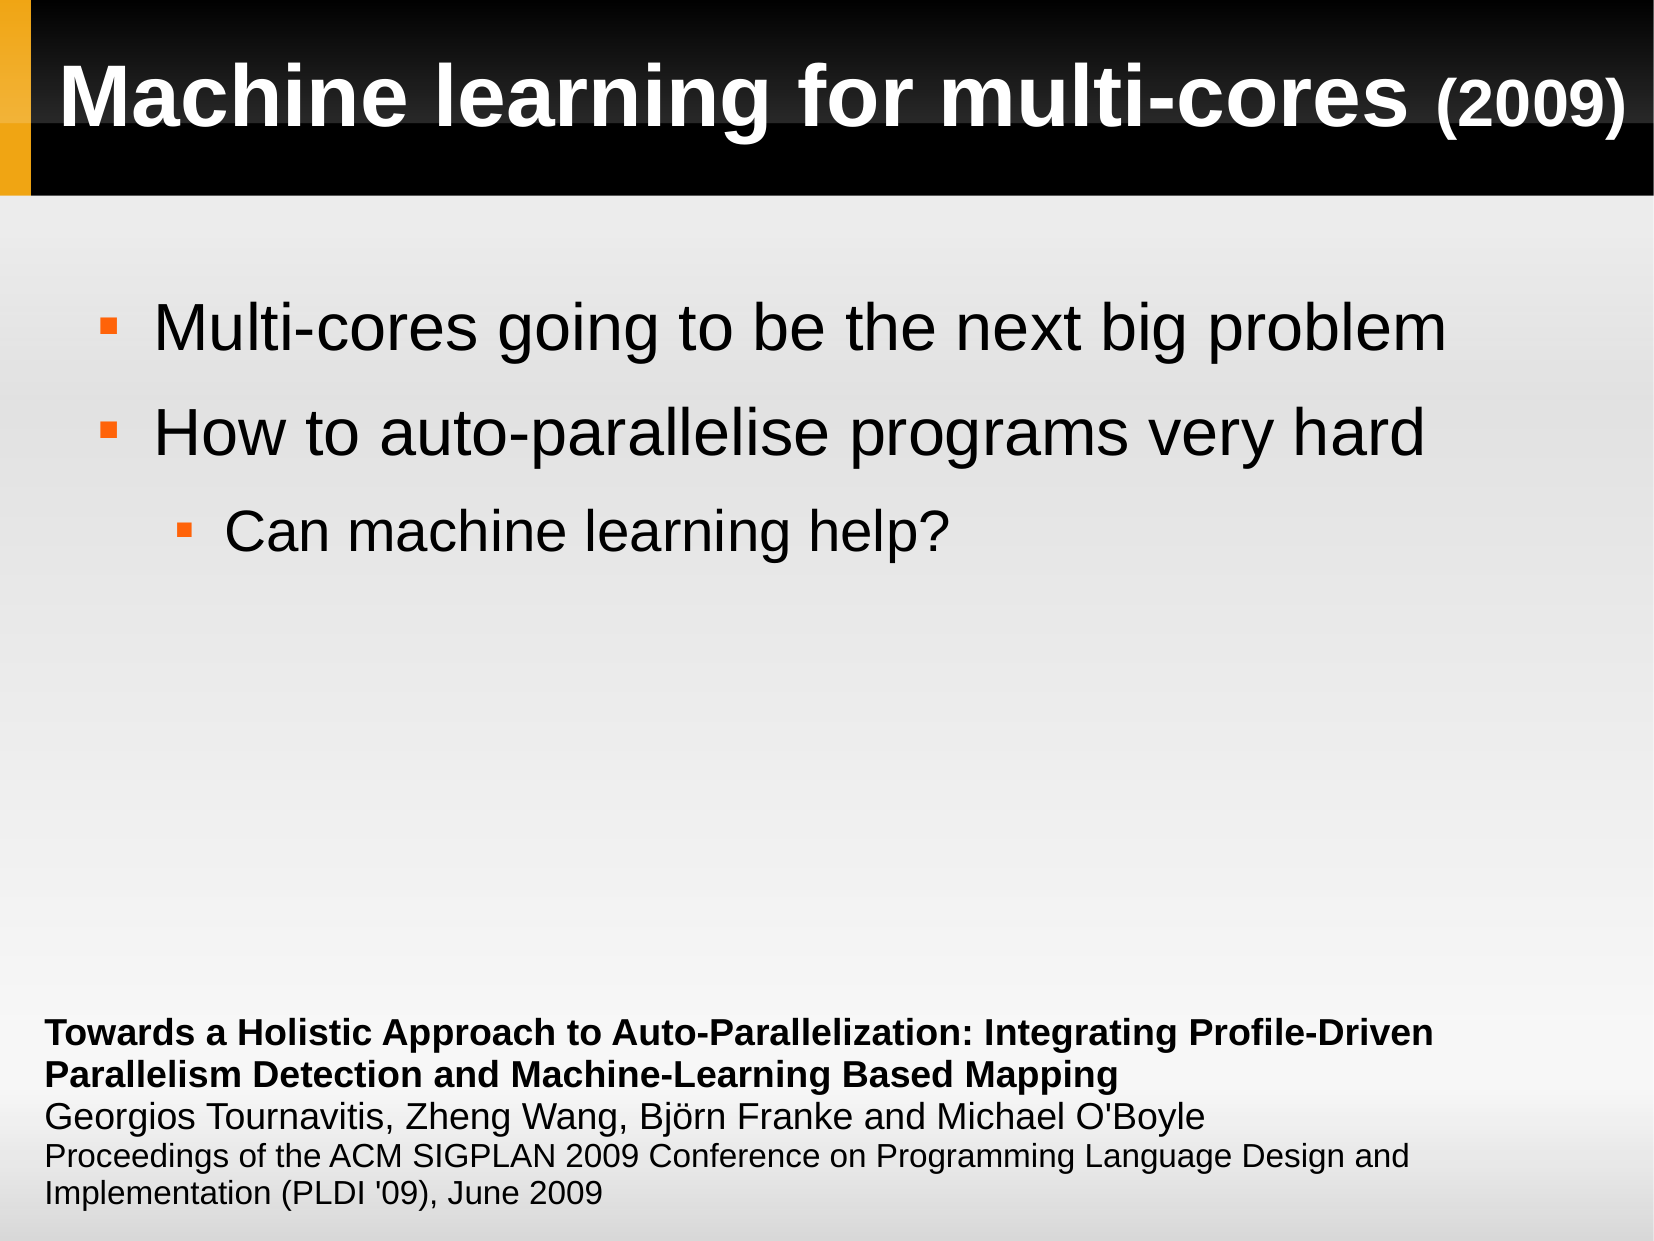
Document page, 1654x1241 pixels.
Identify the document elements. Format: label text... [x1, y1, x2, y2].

text_box Towards a Holistic Approach to Auto-Parallelization: Integrating Profile-Driven Parallelism Detection and Machine-Learning Based Mapping Georgios Tournavitis, Zheng Wang, Björn Franke and Michael O'Boyle Proceedings of the ACM SIGPLAN 2009 Conference on Programming Language Design and Implementation (PLDI '09), June 2009 [29, 1003, 1654, 1241]
picture [0, 0, 1654, 1241]
title Machine learning for multi-cores (2009) [59, 0, 1654, 193]
list Multi-cores going to be the next big problem How to auto-parallelise programs very hard Can machine learning help? [82, 290, 1571, 1003]
